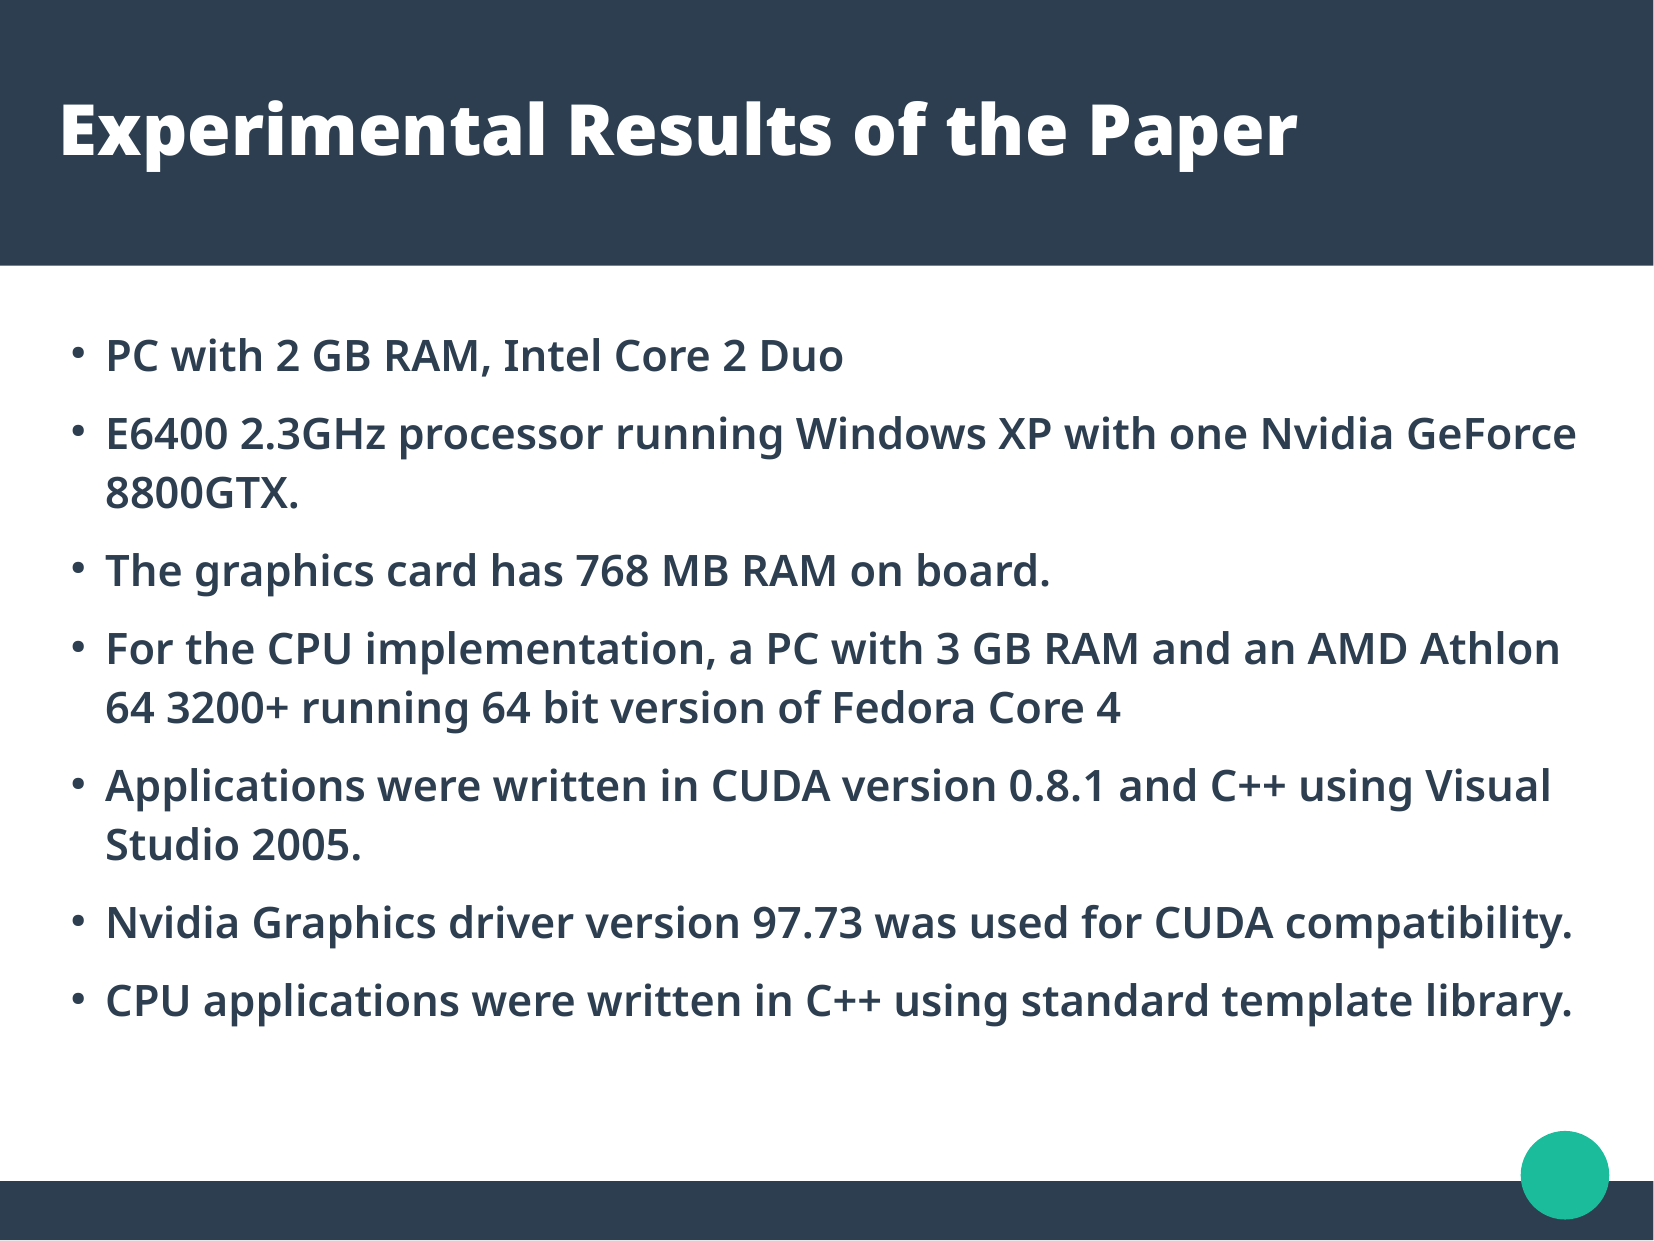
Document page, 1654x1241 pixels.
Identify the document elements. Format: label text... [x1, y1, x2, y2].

list PC with 2 GB RAM, Intel Core 2 Duo E6400 2.3GHz processor running Windows XP with one Nvidia GeForce 8800GTX. The graphics card has 768 MB RAM on board. For the CPU implementation, a PC with 3 GB RAM and an AMD Athlon 64 3200+ running 64 bit version of Fedora Core 4 Applications were written in CUDA version 0.8.1 and C++ using Visual Studio 2005. Nvidia Graphics driver version 97.73 was used for CUDA compatibility. CPU applications were written in C++ using standard template library. [59, 324, 1595, 1152]
title Experimental Results of the Paper [59, 49, 1595, 207]
